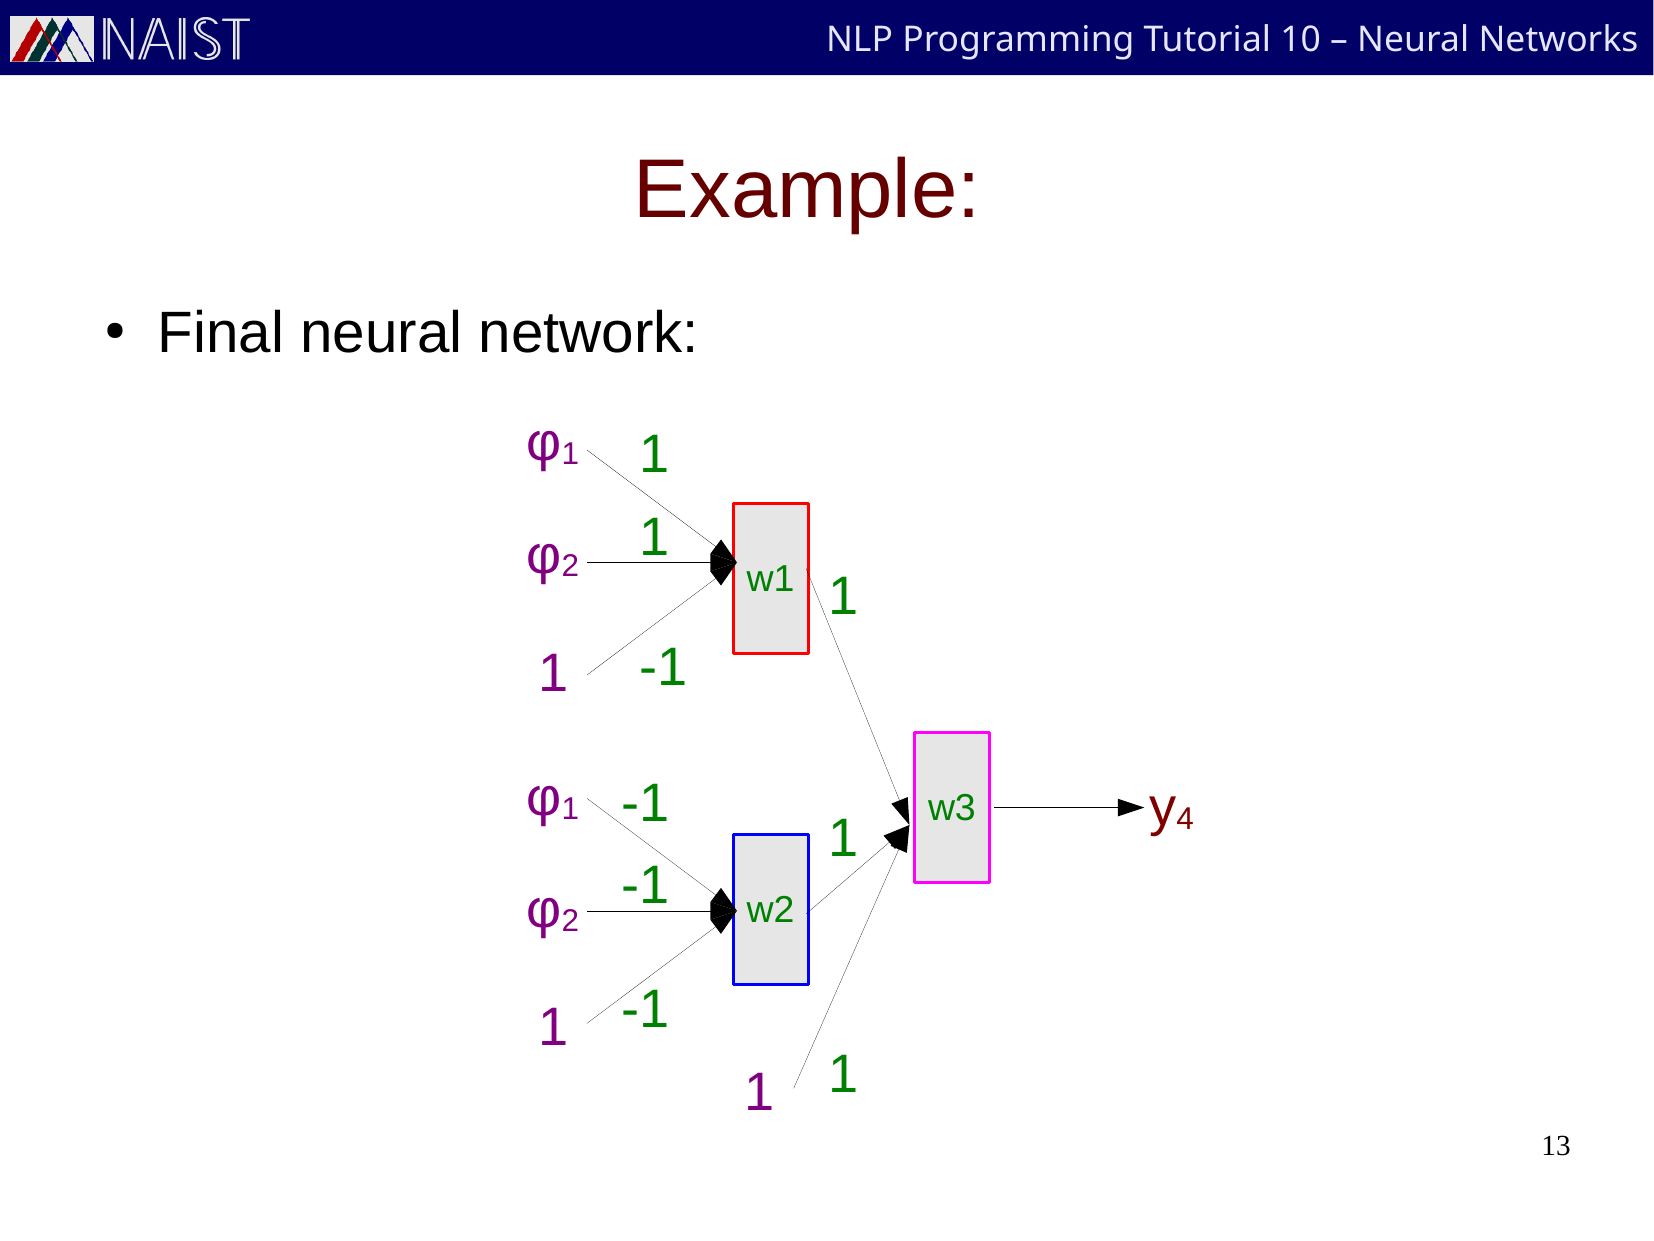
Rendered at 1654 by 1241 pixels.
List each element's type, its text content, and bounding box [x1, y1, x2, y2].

text_box φ2 [511, 516, 595, 610]
text_box 1 [730, 1054, 791, 1130]
text_box φ1 [511, 758, 595, 853]
list Final neural network: [86, 300, 1576, 366]
text_box 1 [624, 416, 685, 492]
text_box 1 [624, 499, 685, 575]
text_box 1 [523, 989, 584, 1065]
text_box w3 [914, 732, 990, 883]
text_box -1 [606, 764, 685, 841]
text_box w2 [733, 834, 809, 985]
text_box 1 [813, 1036, 874, 1112]
text_box φ2 [511, 871, 595, 965]
text_box w1 [733, 503, 809, 654]
picture [102, 17, 251, 60]
text_box y4 [1134, 769, 1209, 863]
text_box -1 [606, 971, 685, 1047]
title Example: [75, 92, 1564, 285]
text_box 1 [813, 558, 874, 634]
text_box -1 [606, 847, 685, 923]
text_box -1 [624, 628, 703, 705]
picture [10, 16, 94, 62]
text_box 1 [523, 634, 584, 711]
text_box 1 [813, 800, 874, 876]
text_box φ1 [511, 404, 595, 498]
